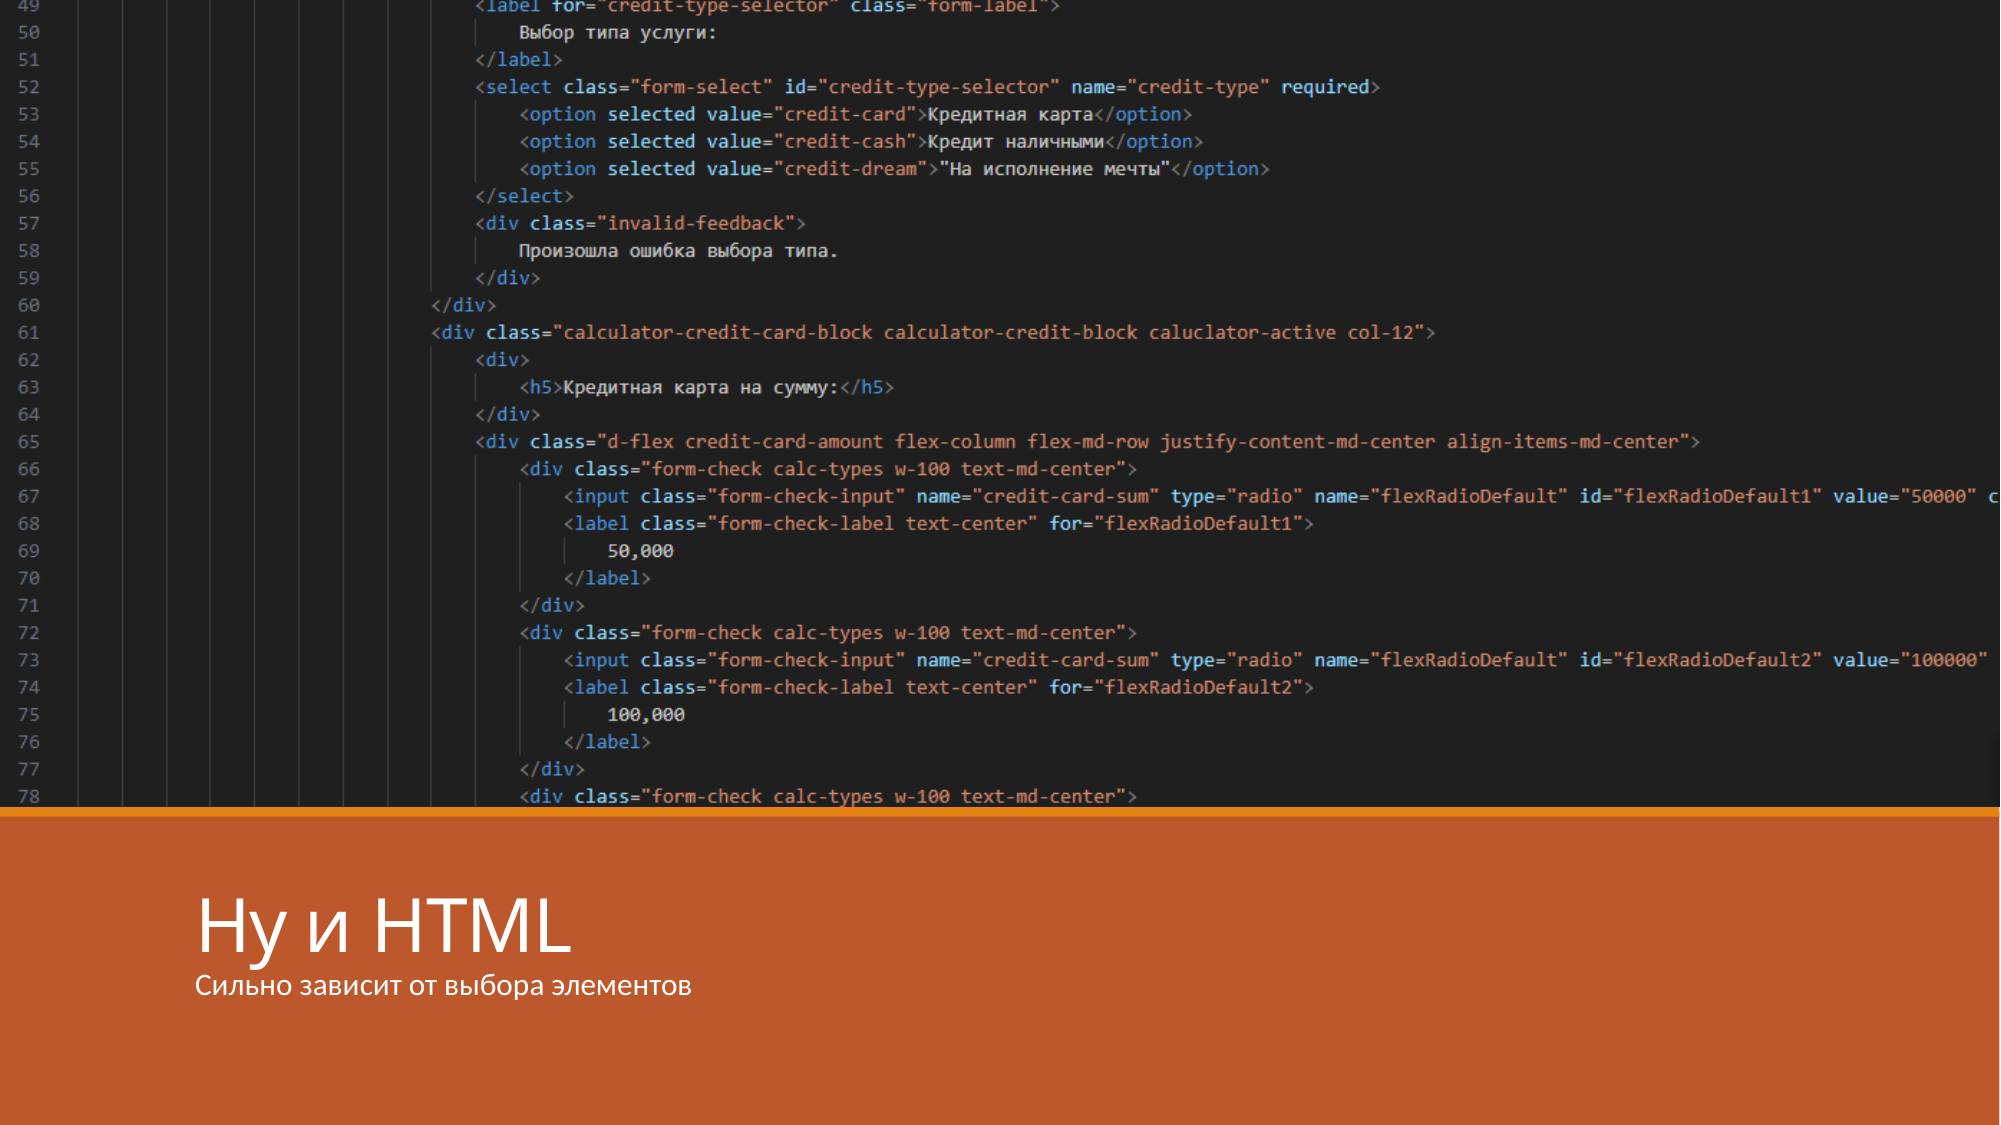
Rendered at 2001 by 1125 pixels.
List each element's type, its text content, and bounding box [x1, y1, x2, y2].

title Ну и HTML [180, 832, 1839, 968]
picture [0, 0, 2000, 807]
list Сильно зависит от выбора элементов [180, 968, 1839, 1067]
